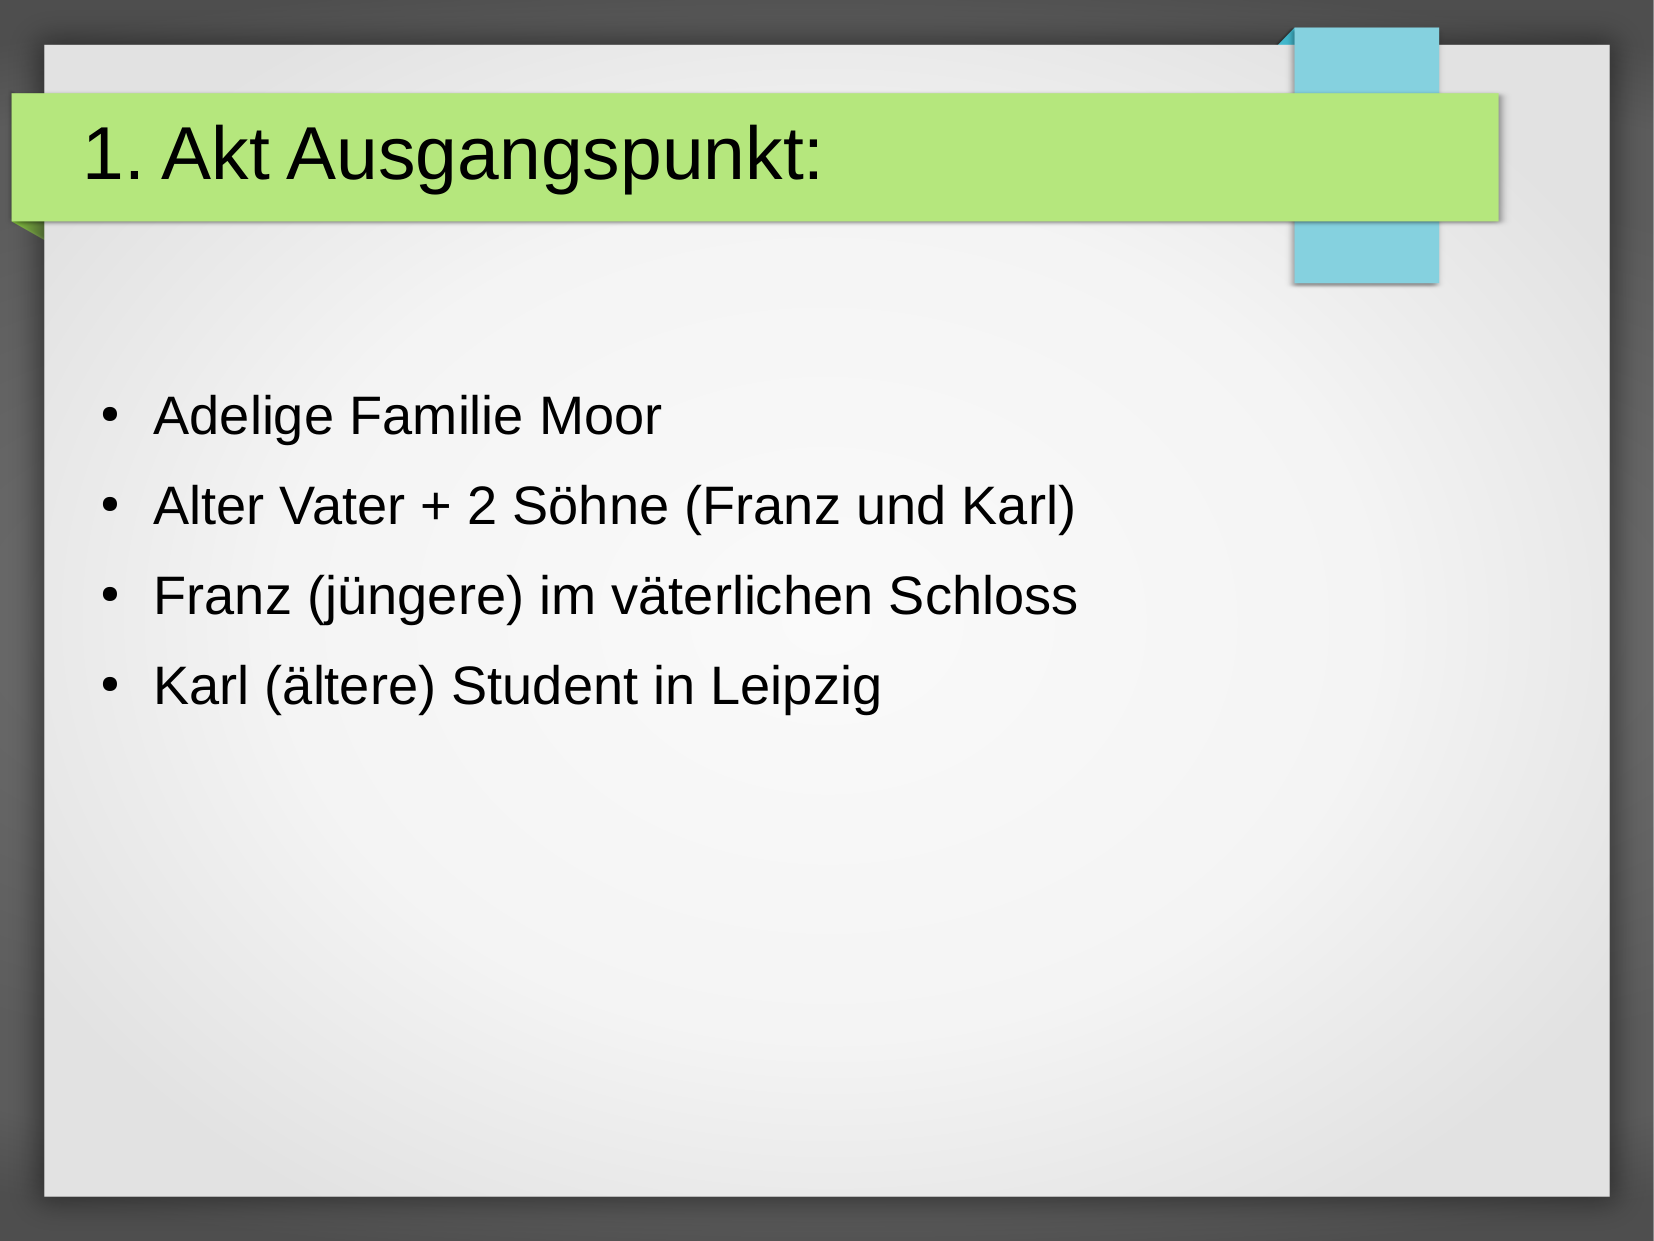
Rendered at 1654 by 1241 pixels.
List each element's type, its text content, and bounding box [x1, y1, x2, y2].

title 1. Akt Ausgangspunkt: [82, 94, 1264, 213]
picture [0, 0, 1654, 1241]
list Adelige Familie Moor Alter Vater + 2 Söhne (Franz und Karl) Franz (jüngere) im väterlichen Schloss Karl (ältere) Student in Leipzig [82, 295, 1571, 1015]
